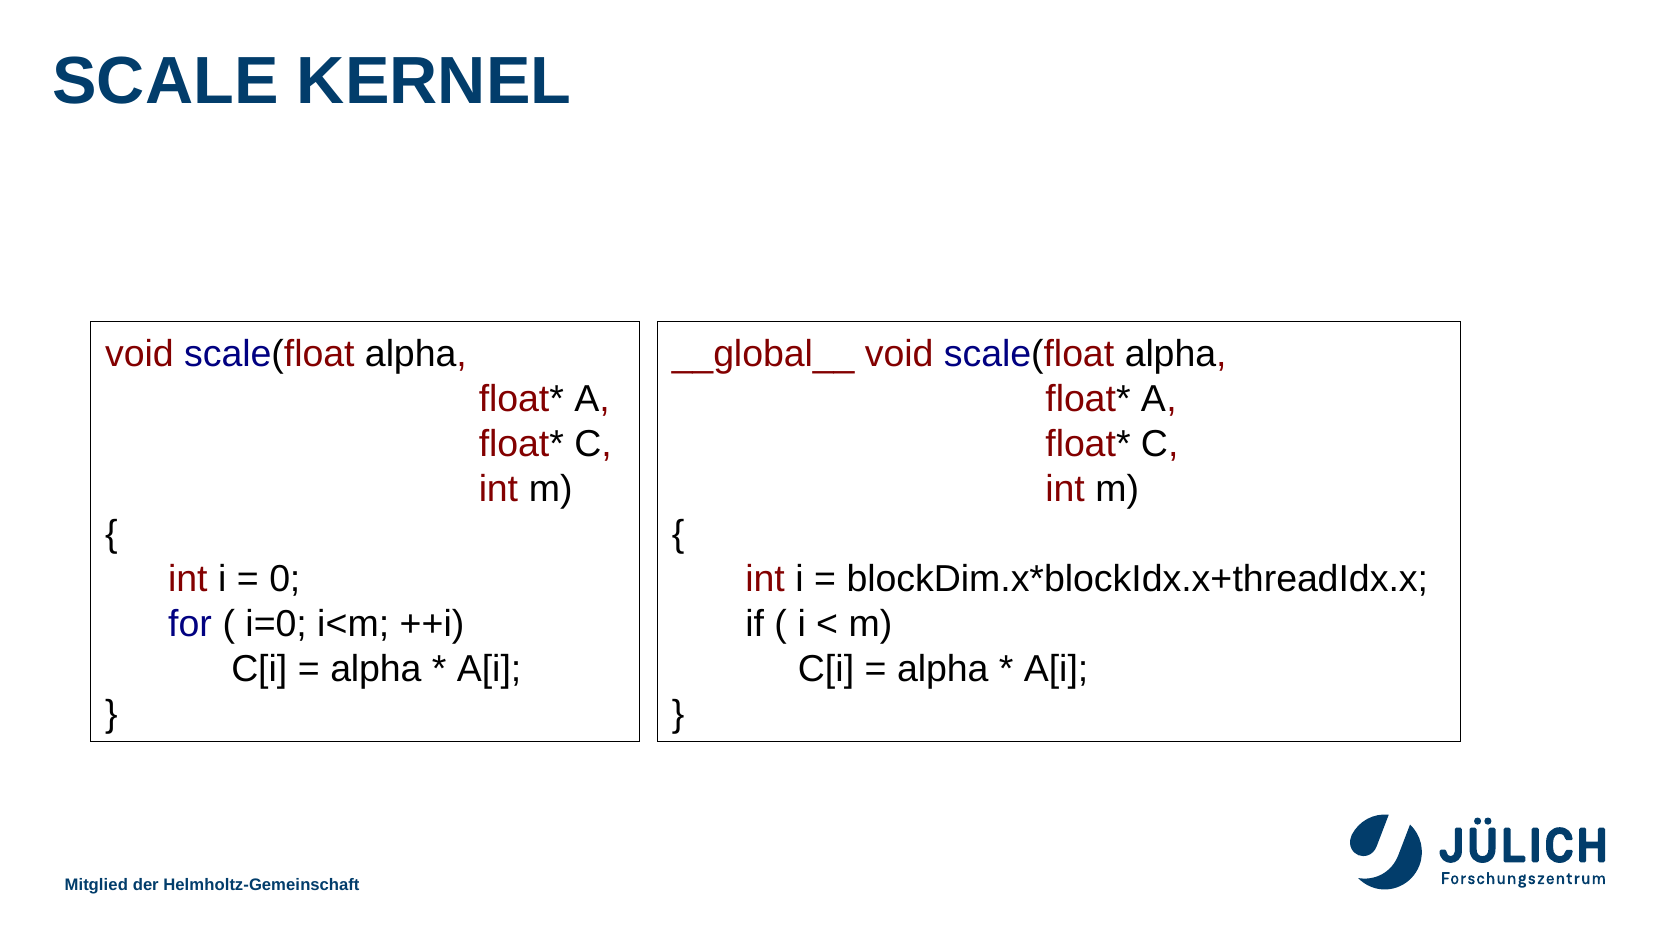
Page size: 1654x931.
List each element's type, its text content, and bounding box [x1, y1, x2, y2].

text_box __global__ void scale(float alpha, float* A, float* C, int m) { int i = blockDim.x*blockIdx.x+threadIdx.x; if ( i < m) C[i] = alpha * A[i]; } [657, 321, 1461, 742]
title Scale Kernel [52, 43, 1606, 194]
text_box void scale(float alpha, float* A, float* C, int m) { int i = 0; for ( i=0; i<m; ++i) C[i] = alpha * A[i]; } [90, 321, 640, 742]
